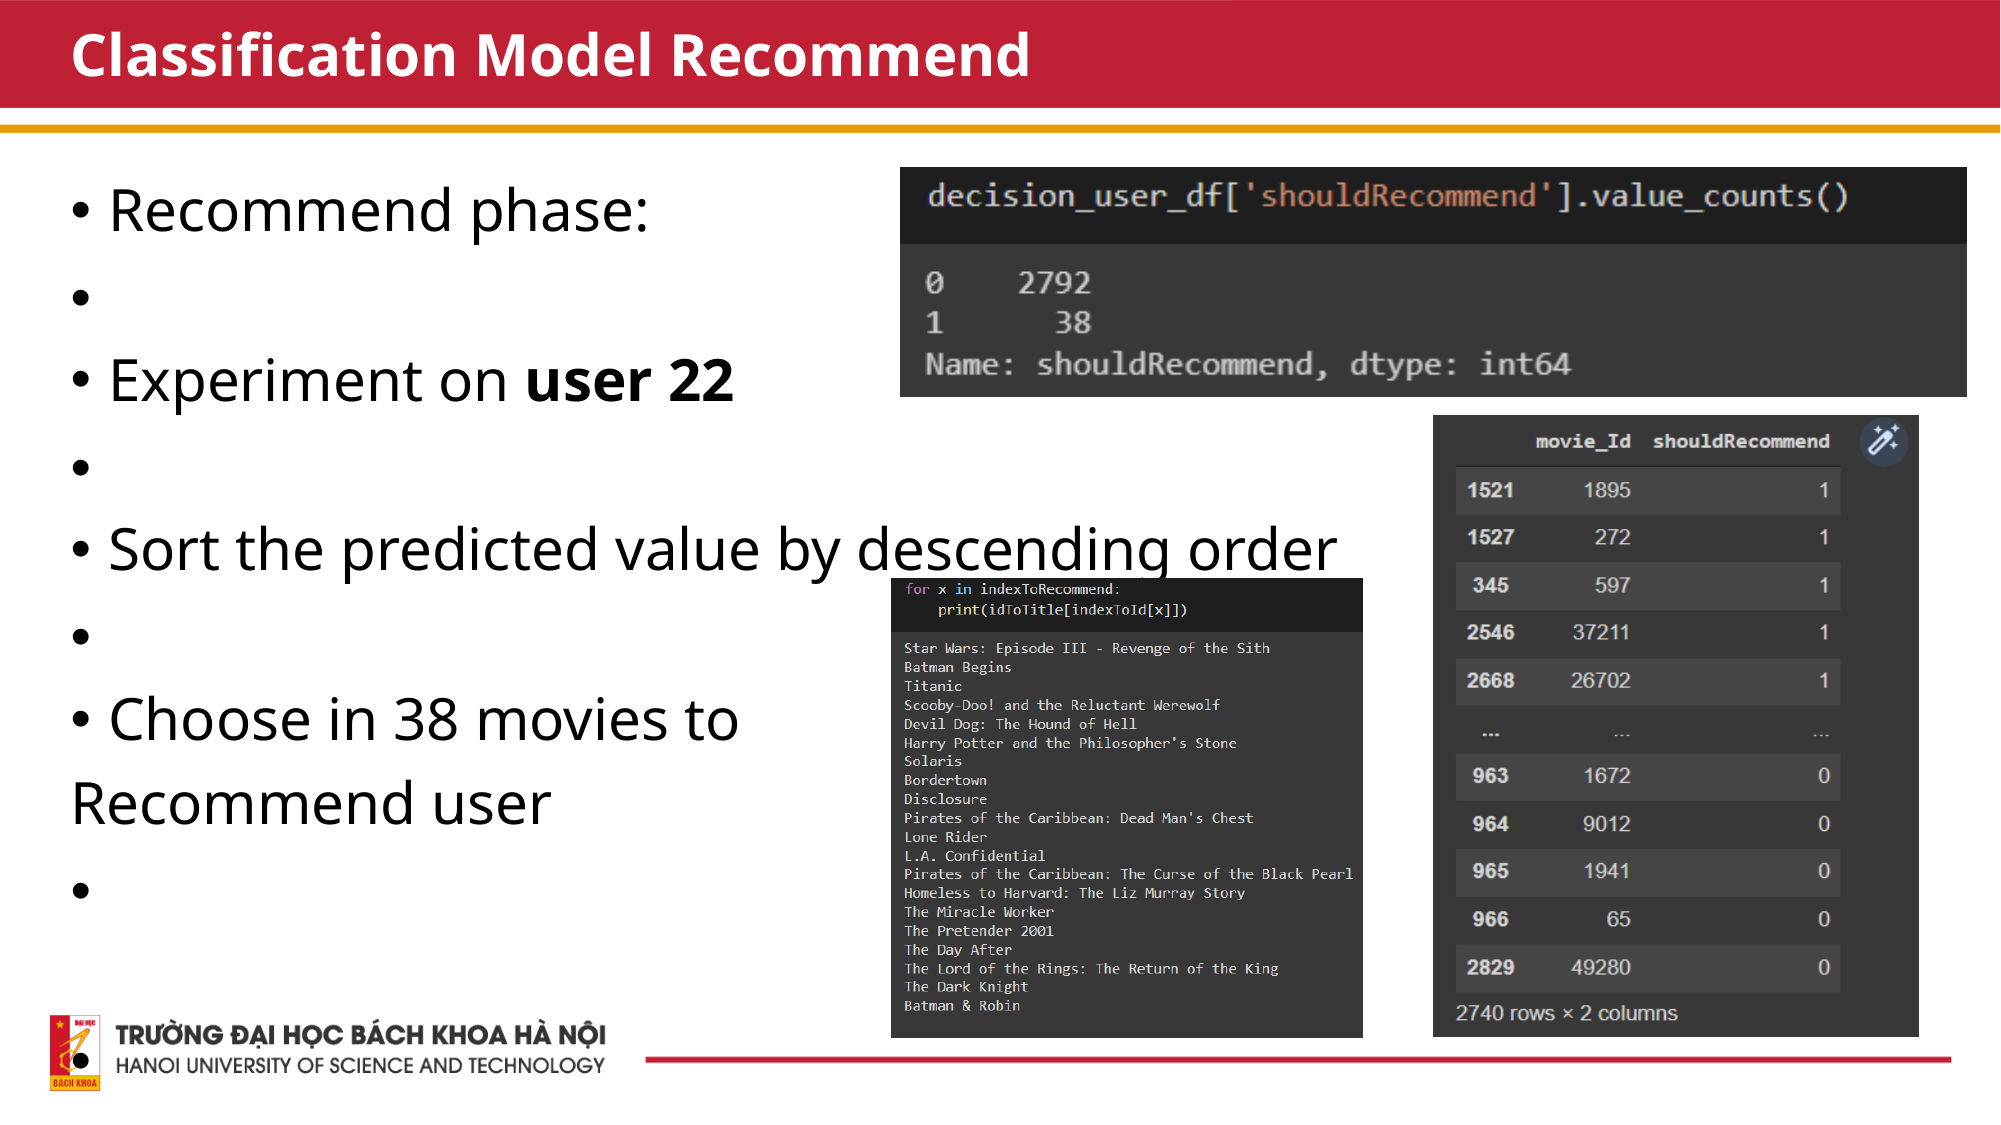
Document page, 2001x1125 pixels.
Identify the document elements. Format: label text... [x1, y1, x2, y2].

picture [900, 167, 1967, 397]
picture [891, 578, 1363, 1038]
text_box Recommend phase: Experiment on user 22 Sort the predicted value by descending order Choose in 38 movies to Recommend user [55, 173, 1945, 979]
title Classification Model Recommend [55, 18, 1945, 91]
picture [1433, 415, 1919, 1037]
